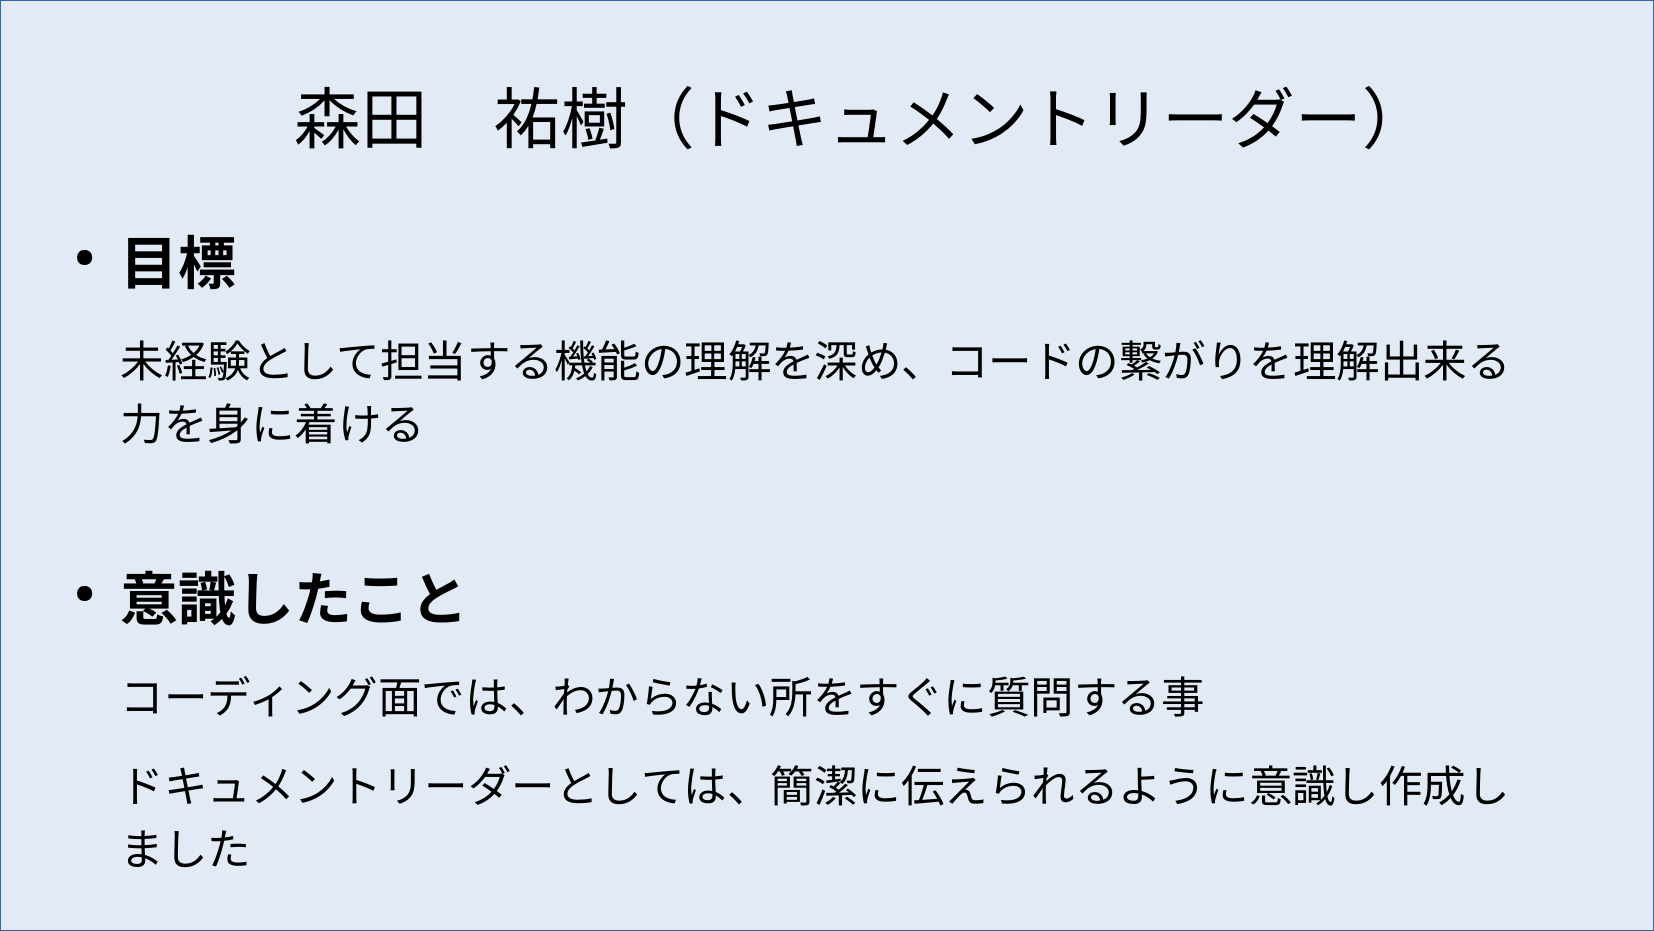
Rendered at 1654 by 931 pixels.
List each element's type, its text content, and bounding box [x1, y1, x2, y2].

title 森田 祐樹（ドキュメントリーダー） [82, 37, 1571, 193]
text_box [0, 0, 1654, 931]
list 目標 未経験として担当する機能の理解を深め、コードの繋がりを理解出来る力を身に着ける 意識したこと コーディング面では、わからない所をすぐに質問する事 ドキュメントリーダーとしては、簡潔に伝えられるように意識し作成しました [59, 217, 1548, 886]
